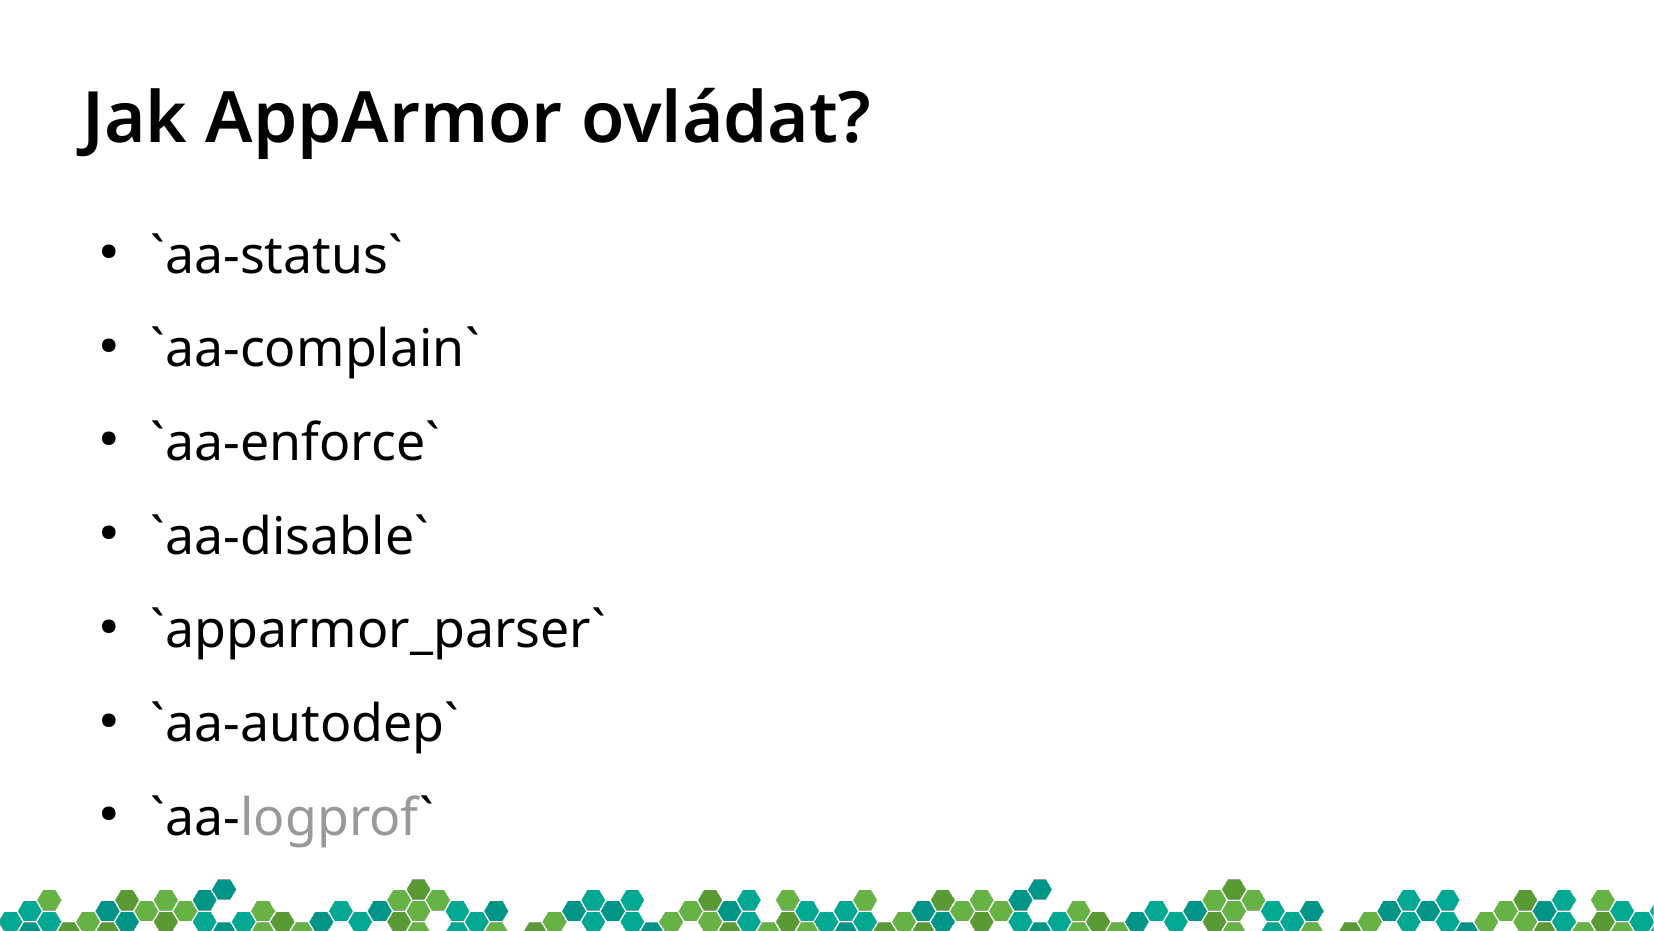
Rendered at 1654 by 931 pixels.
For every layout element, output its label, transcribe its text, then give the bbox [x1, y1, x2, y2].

text_box [82, 37, 1571, 193]
list `aa-status` `aa-complain` `aa-enforce` `aa-disable` `apparmor_parser` `aa-autodep` `aa-logprof` [82, 217, 1571, 855]
picture [0, 871, 1654, 931]
